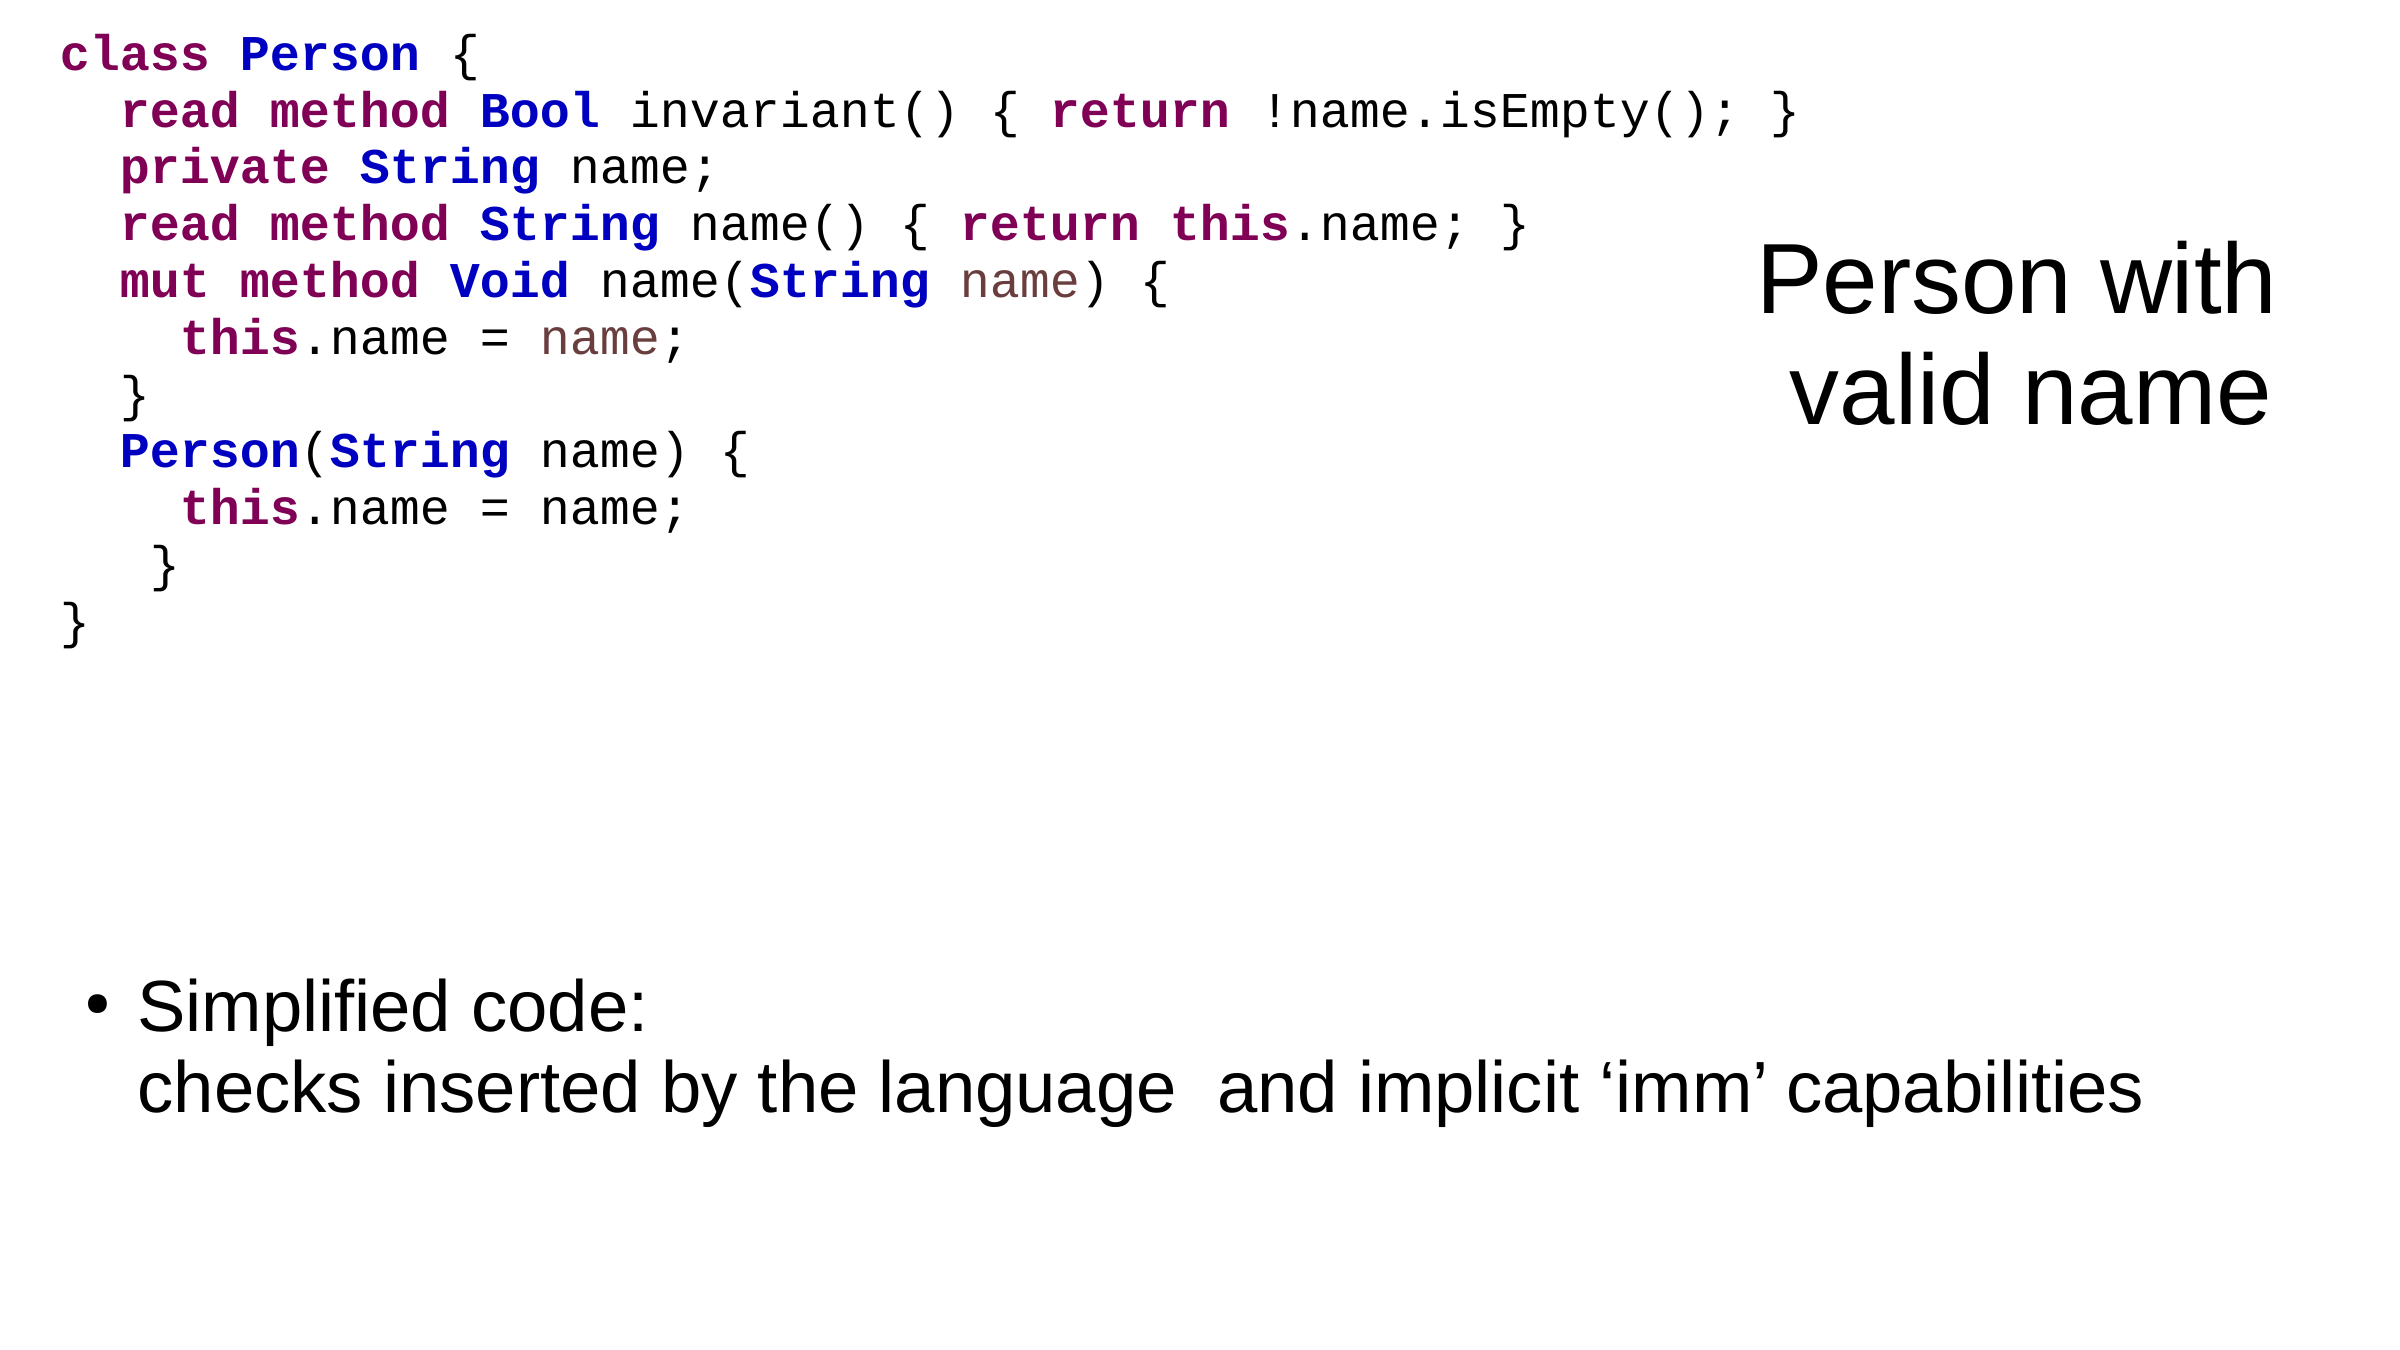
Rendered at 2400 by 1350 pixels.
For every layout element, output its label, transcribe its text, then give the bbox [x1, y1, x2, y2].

text_box class Person { read method Bool invariant() { return !name.isEmpty(); } private String name; read method String name() { return this.name; } mut method Void name(String name) { this.name = name; } Person(String name) { this.name = name; } } [45, 21, 2026, 847]
list Simplified code: checks inserted by the language and implicit ‘imm’ capabilities [66, 965, 2352, 1350]
title Person with valid name [2026, 221, 2378, 448]
